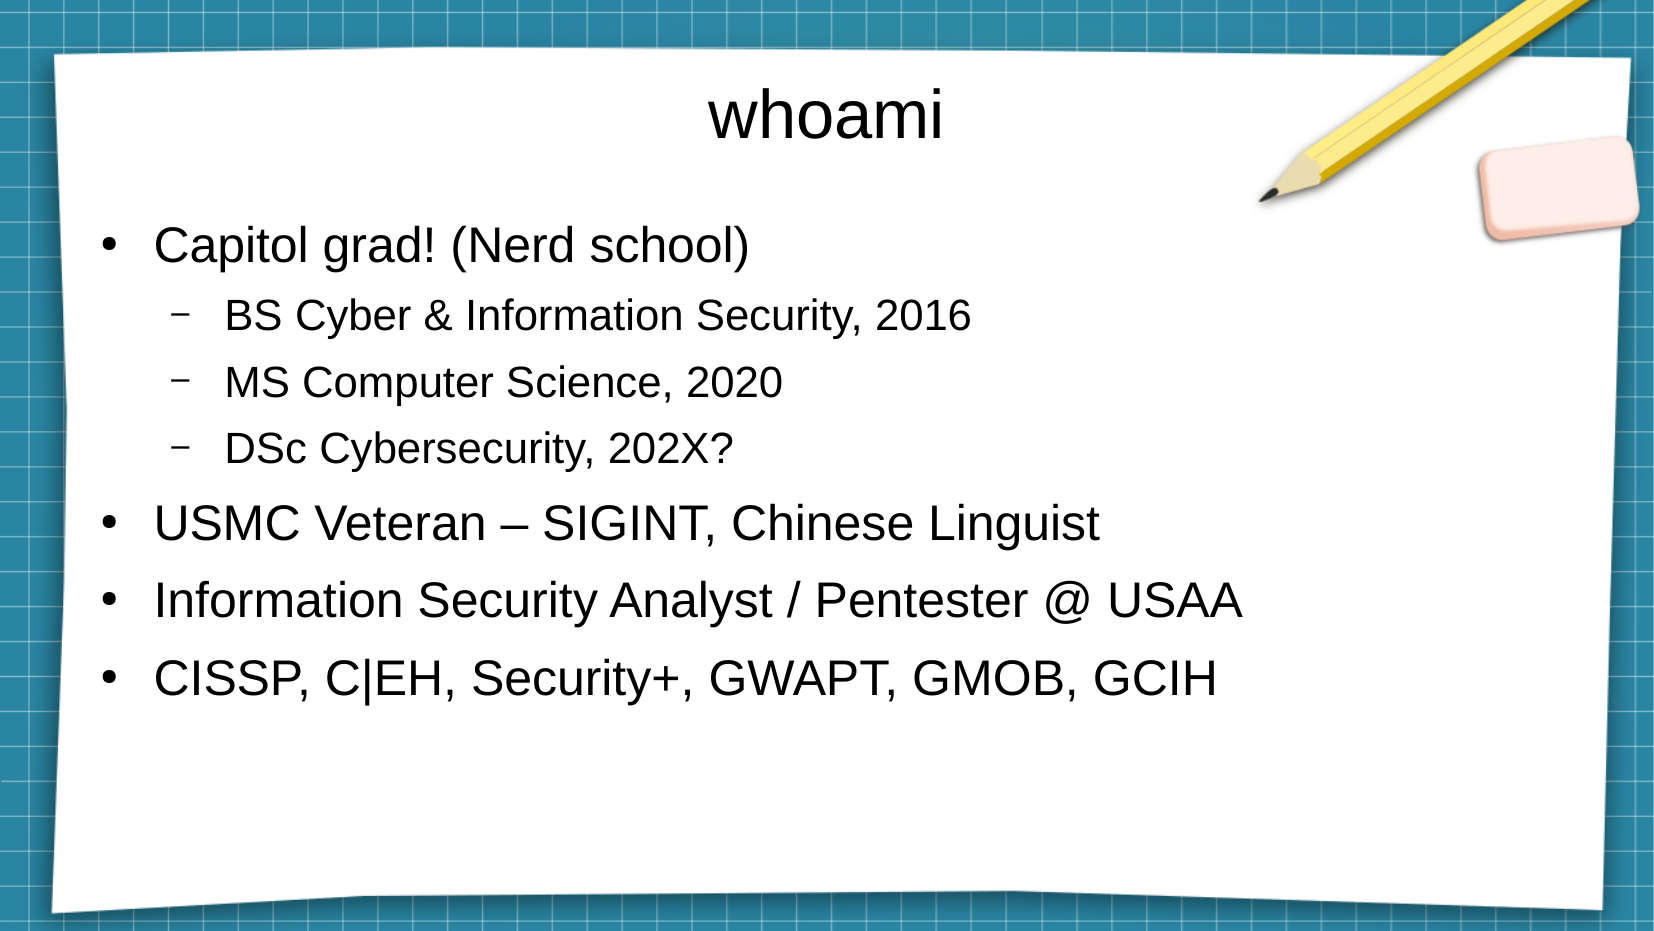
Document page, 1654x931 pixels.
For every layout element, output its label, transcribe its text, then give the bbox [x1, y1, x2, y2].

title whoami [82, 37, 1571, 193]
picture [0, 0, 1654, 931]
list Capitol grad! (Nerd school) BS Cyber & Information Security, 2016 MS Computer Science, 2020 DSc Cybersecurity, 202X? USMC Veteran – SIGINT, Chinese Linguist Information Security Analyst / Pentester @ USAA CISSP, C|EH, Security+, GWAPT, GMOB, GCIH [82, 217, 1571, 758]
